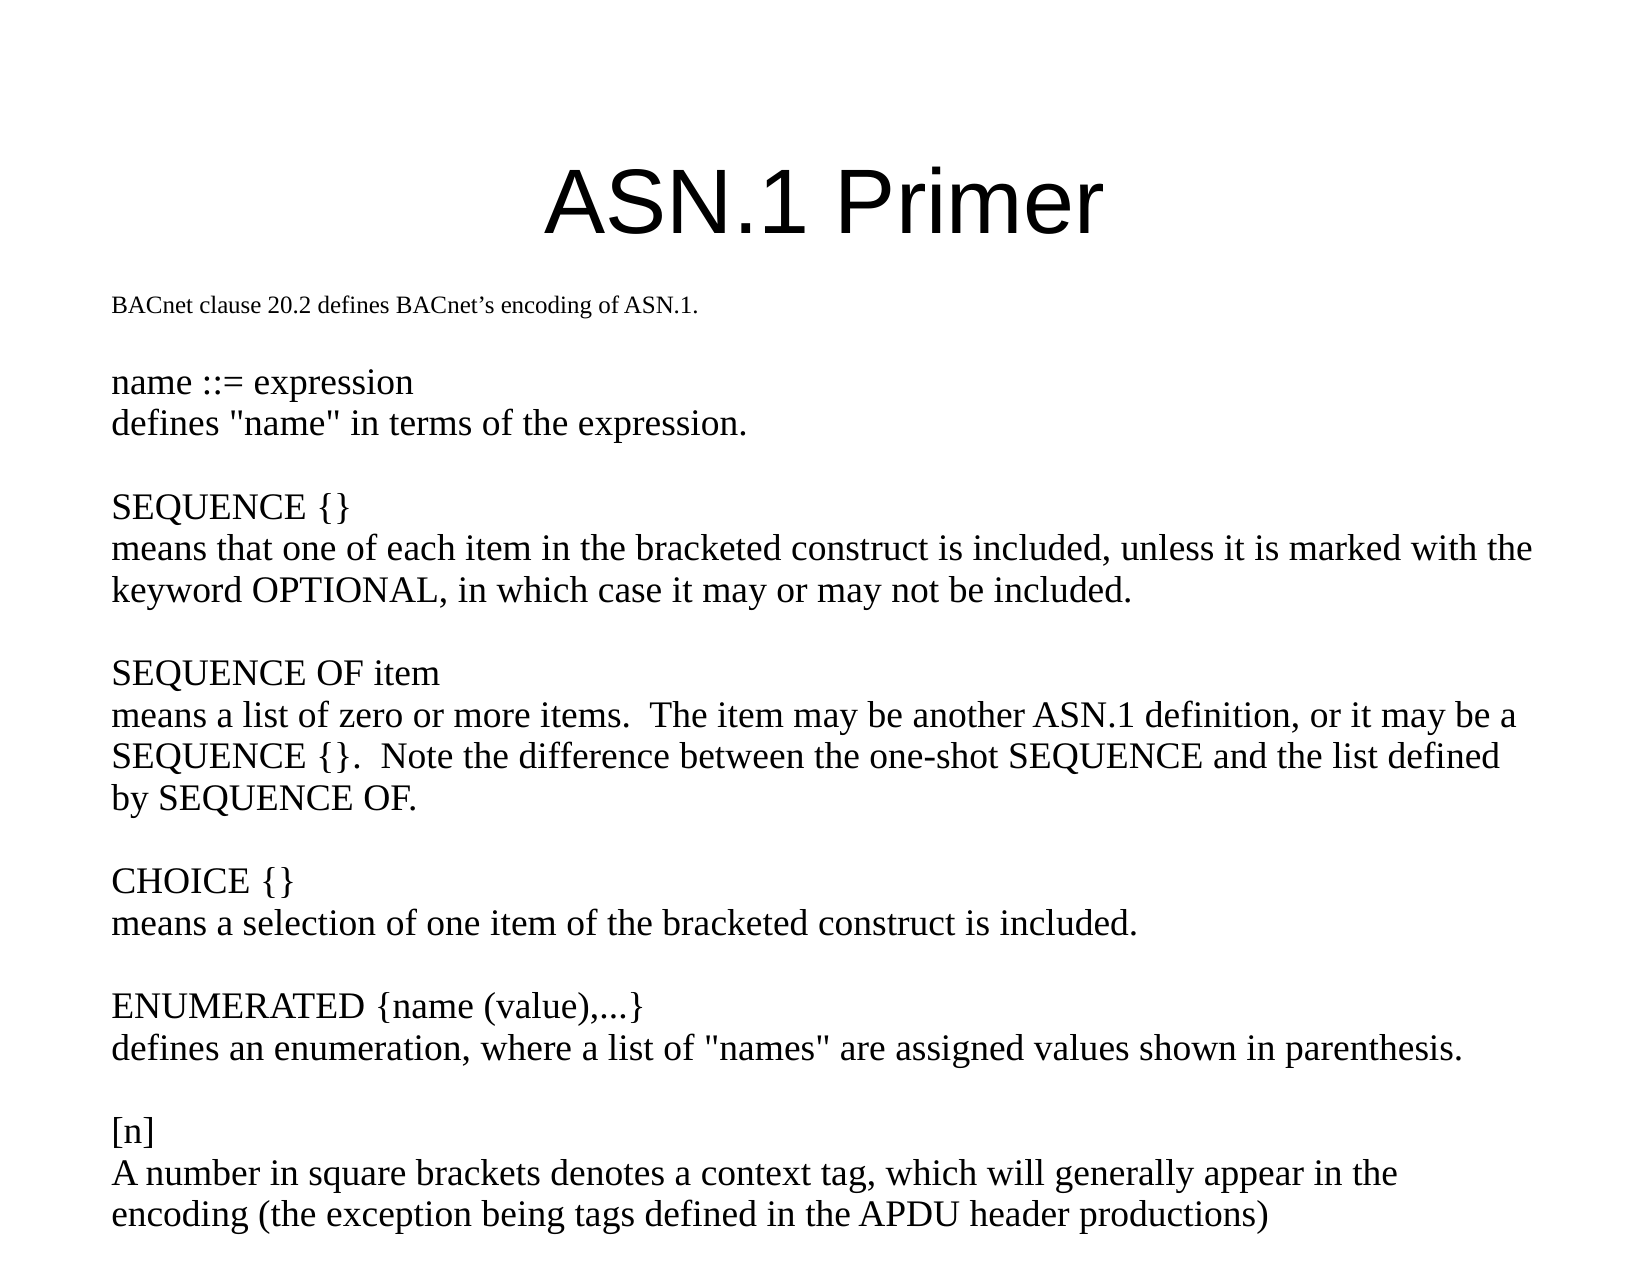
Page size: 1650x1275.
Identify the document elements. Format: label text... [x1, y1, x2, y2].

title ASN.1 Primer [135, 112, 1515, 284]
text_box BACnet clause 20.2 defines BACnet’s encoding of ASN.1. name ::= expression defines "name" in terms of the expression. SEQUENCE {} means that one of each item in the bracketed construct is included, unless it is marked with the keyword OPTIONAL, in which case it may or may not be included. SEQUENCE OF item means a list of zero or more items. The item may be another ASN.1 definition, or it may be a SEQUENCE {}. Note the difference between the one-shot SEQUENCE and the list defined by SEQUENCE OF. CHOICE {} means a selection of one item of the bracketed construct is included. ENUMERATED {name (value),...} defines an enumeration, where a list of "names" are assigned values shown in parenthesis. [n] A number in square brackets denotes a context tag, which will generally appear in the encoding (the exception being tags defined in the APDU header productions) ABSTRACT-SYNTAX.&Type Indicates that a CHOICE of any tagged datatype is legal. [96, 284, 1560, 993]
